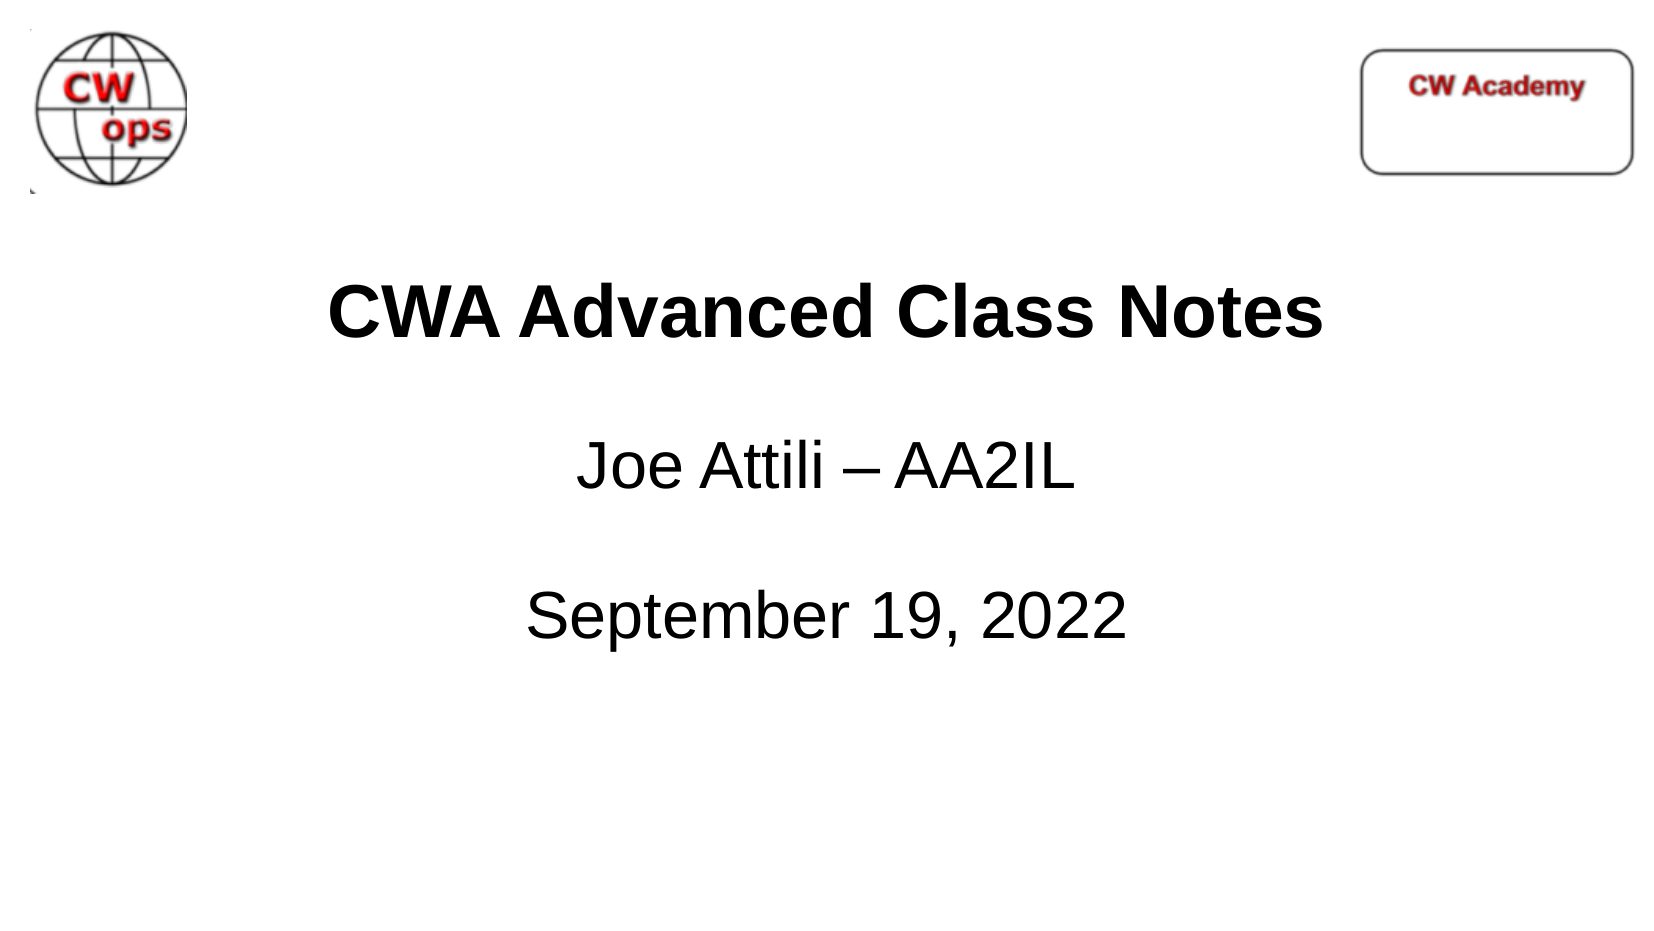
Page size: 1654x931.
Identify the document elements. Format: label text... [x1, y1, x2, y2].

subtitle CWA Advanced Class Notes Joe Attili – AA2IL September 19, 2022 [82, 37, 1571, 886]
picture [1571, 37, 1640, 186]
picture [30, 29, 187, 194]
